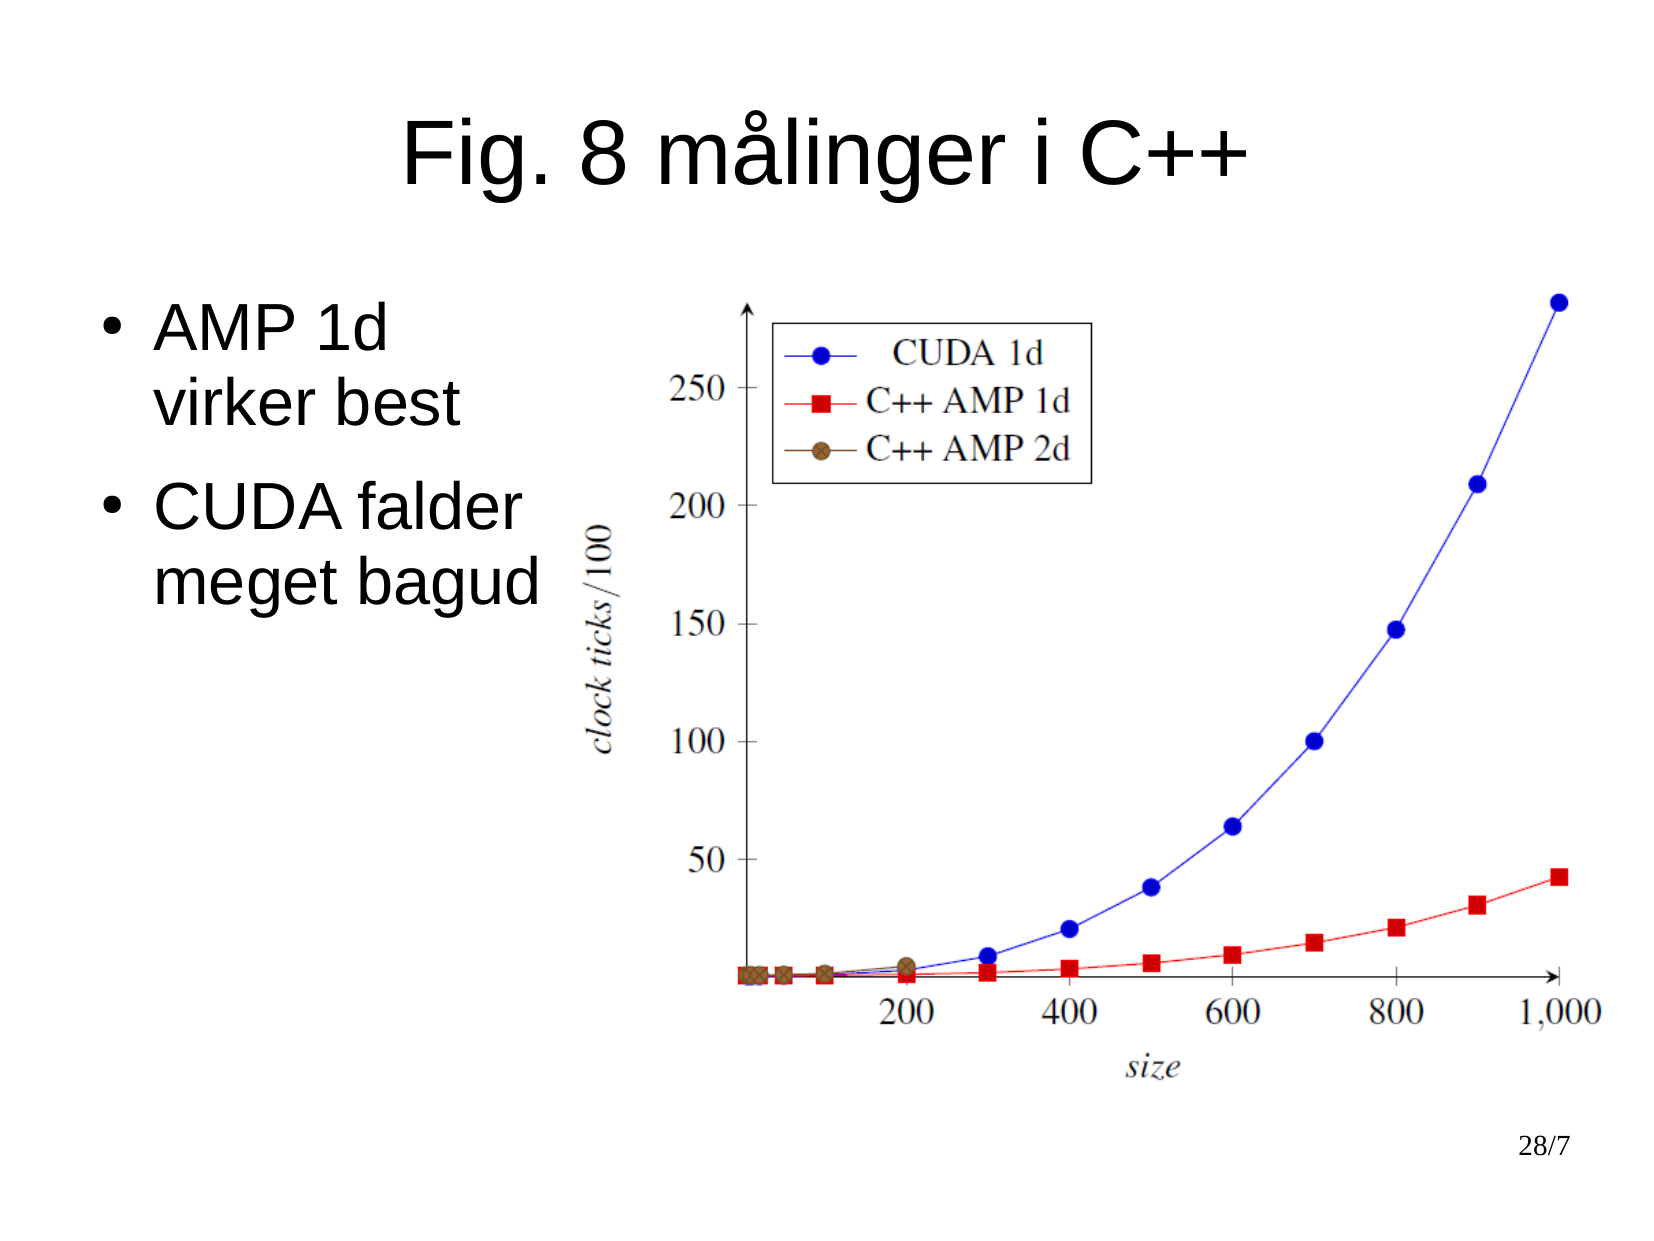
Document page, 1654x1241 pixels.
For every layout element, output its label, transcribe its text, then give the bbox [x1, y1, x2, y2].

title Fig. 8 målinger i C++ [82, 49, 1571, 257]
list AMP 1d virker best CUDA falder meget bagud [82, 290, 578, 1010]
picture [578, 290, 1619, 1094]
